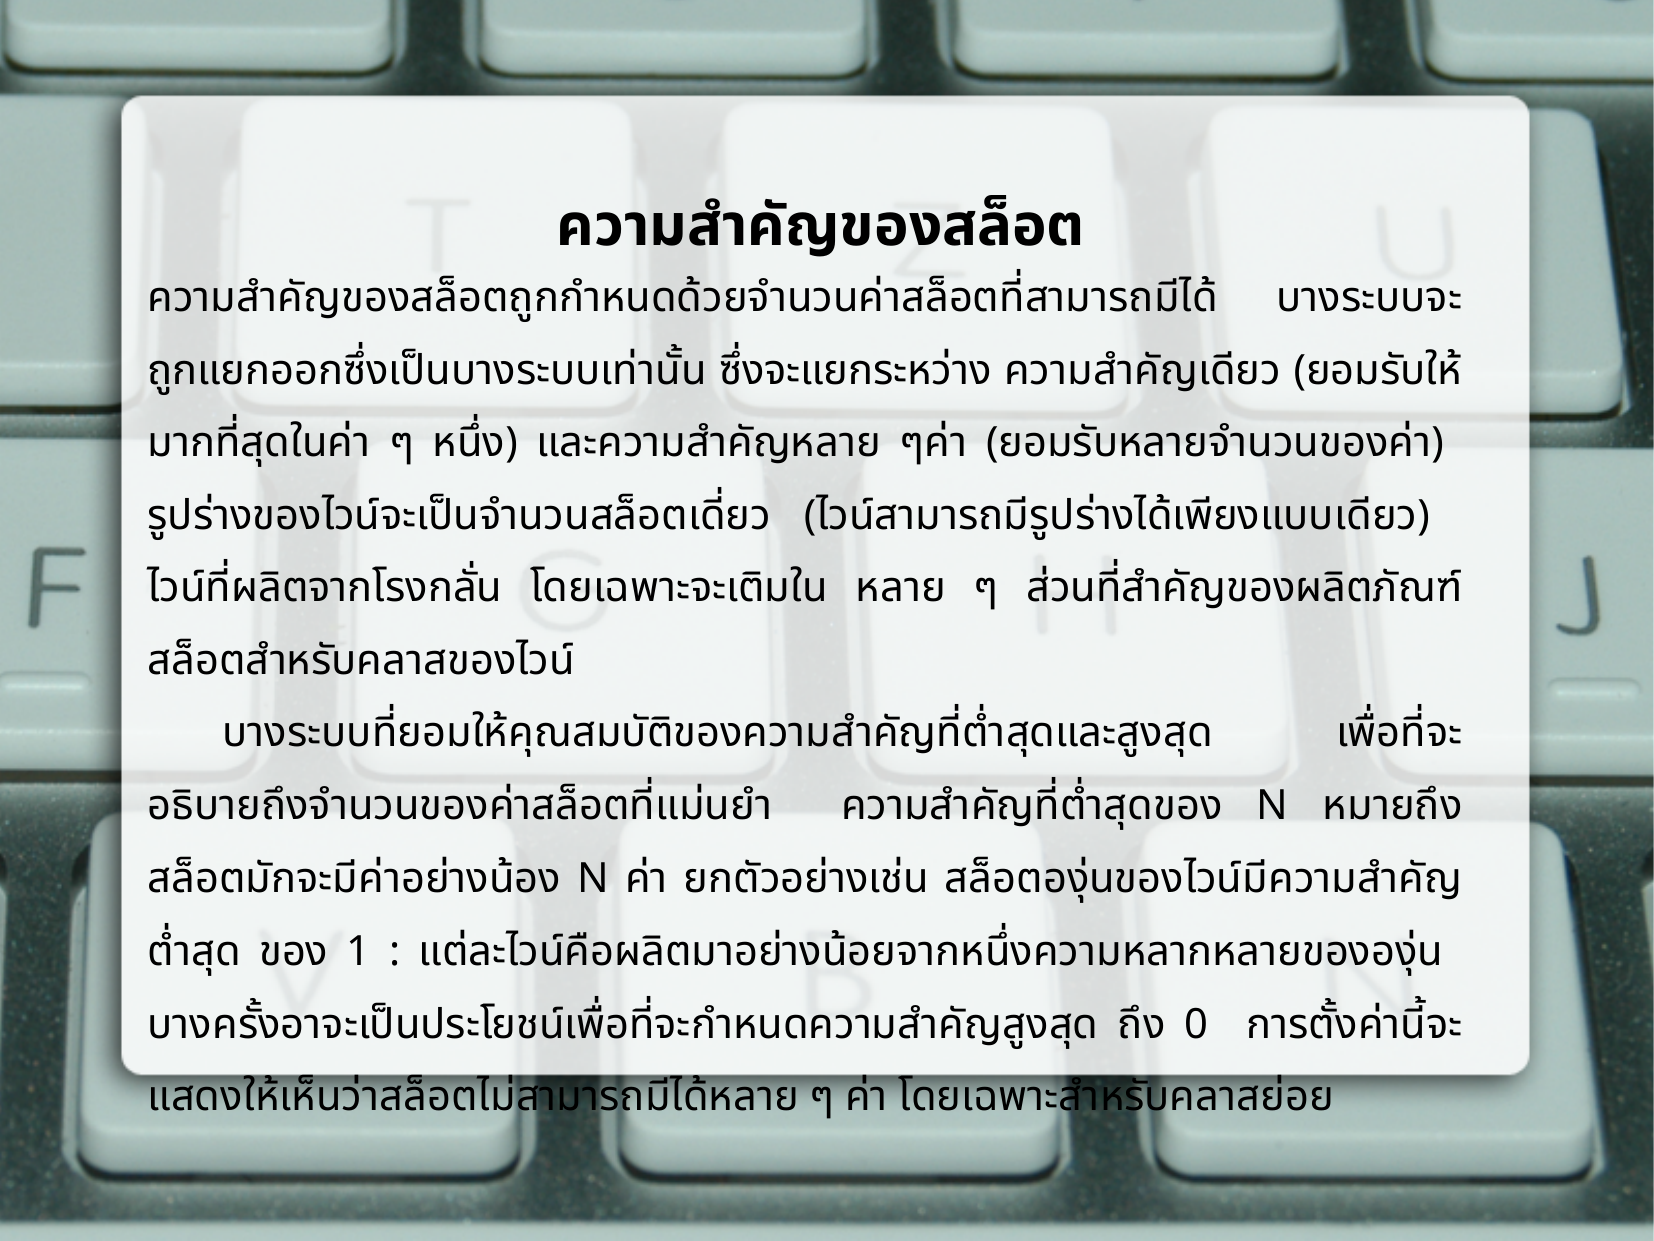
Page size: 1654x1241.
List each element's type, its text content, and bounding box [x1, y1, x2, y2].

subtitle ความสำคัญของสล็อตถูกกำหนดด้วยจำนวนค่าสล็อตที่สามารถมีได้ บางระบบจะถูกแยกออกซึ่งเป็นบางระบบเท่านั้น ซึ่งจะแยกระหว่าง ความสำคัญเดียว (ยอมรับให้มากที่สุดในค่า ๆ หนึ่ง) และความสำคัญหลาย ๆค่า (ยอมรับหลายจำนวนของค่า) รูปร่างของไวน์จะเป็นจำนวนสล็อตเดี่ยว (ไวน์สามารถมีรูปร่างได้เพียงแบบเดียว) ไวน์ที่ผลิตจากโรงกลั่น โดยเฉพาะจะเติมใน หลาย ๆ ส่วนที่สำคัญของผลิตภัณฑ์สล็อตสำหรับคลาสของไวน์ บางระบบที่ยอมให้คุณสมบัติของความสำคัญที่ต่ำสุดและสูงสุด เพื่อที่จะอธิบายถึงจำนวนของค่าสล็อตที่แม่นยำ ความสำคัญที่ต่ำสุดของ N หมายถึงสล็อตมักจะมีค่าอย่างน้อง N ค่า ยกตัวอย่างเช่น สล็อตองุ่นของไวน์มีความสำคัญต่ำสุด ของ 1 : แต่ละไวน์คือผลิตมาอย่างน้อยจากหนึ่งความหลากหลายขององุ่น บางครั้งอาจะเป็นประโยชน์เพื่อที่จะกำหนดความสำคัญสูงสุด ถึง 0 การตั้งค่านี้จะแสดงให้เห็นว่าสล็อตไม่สามารถมีได้หลาย ๆ ค่า โดยเฉพาะสำหรับคลาสย่อย [147, 375, 1463, 1013]
picture [0, 0, 1654, 1241]
title ความสำคัญของสล็อต [135, 125, 1506, 318]
